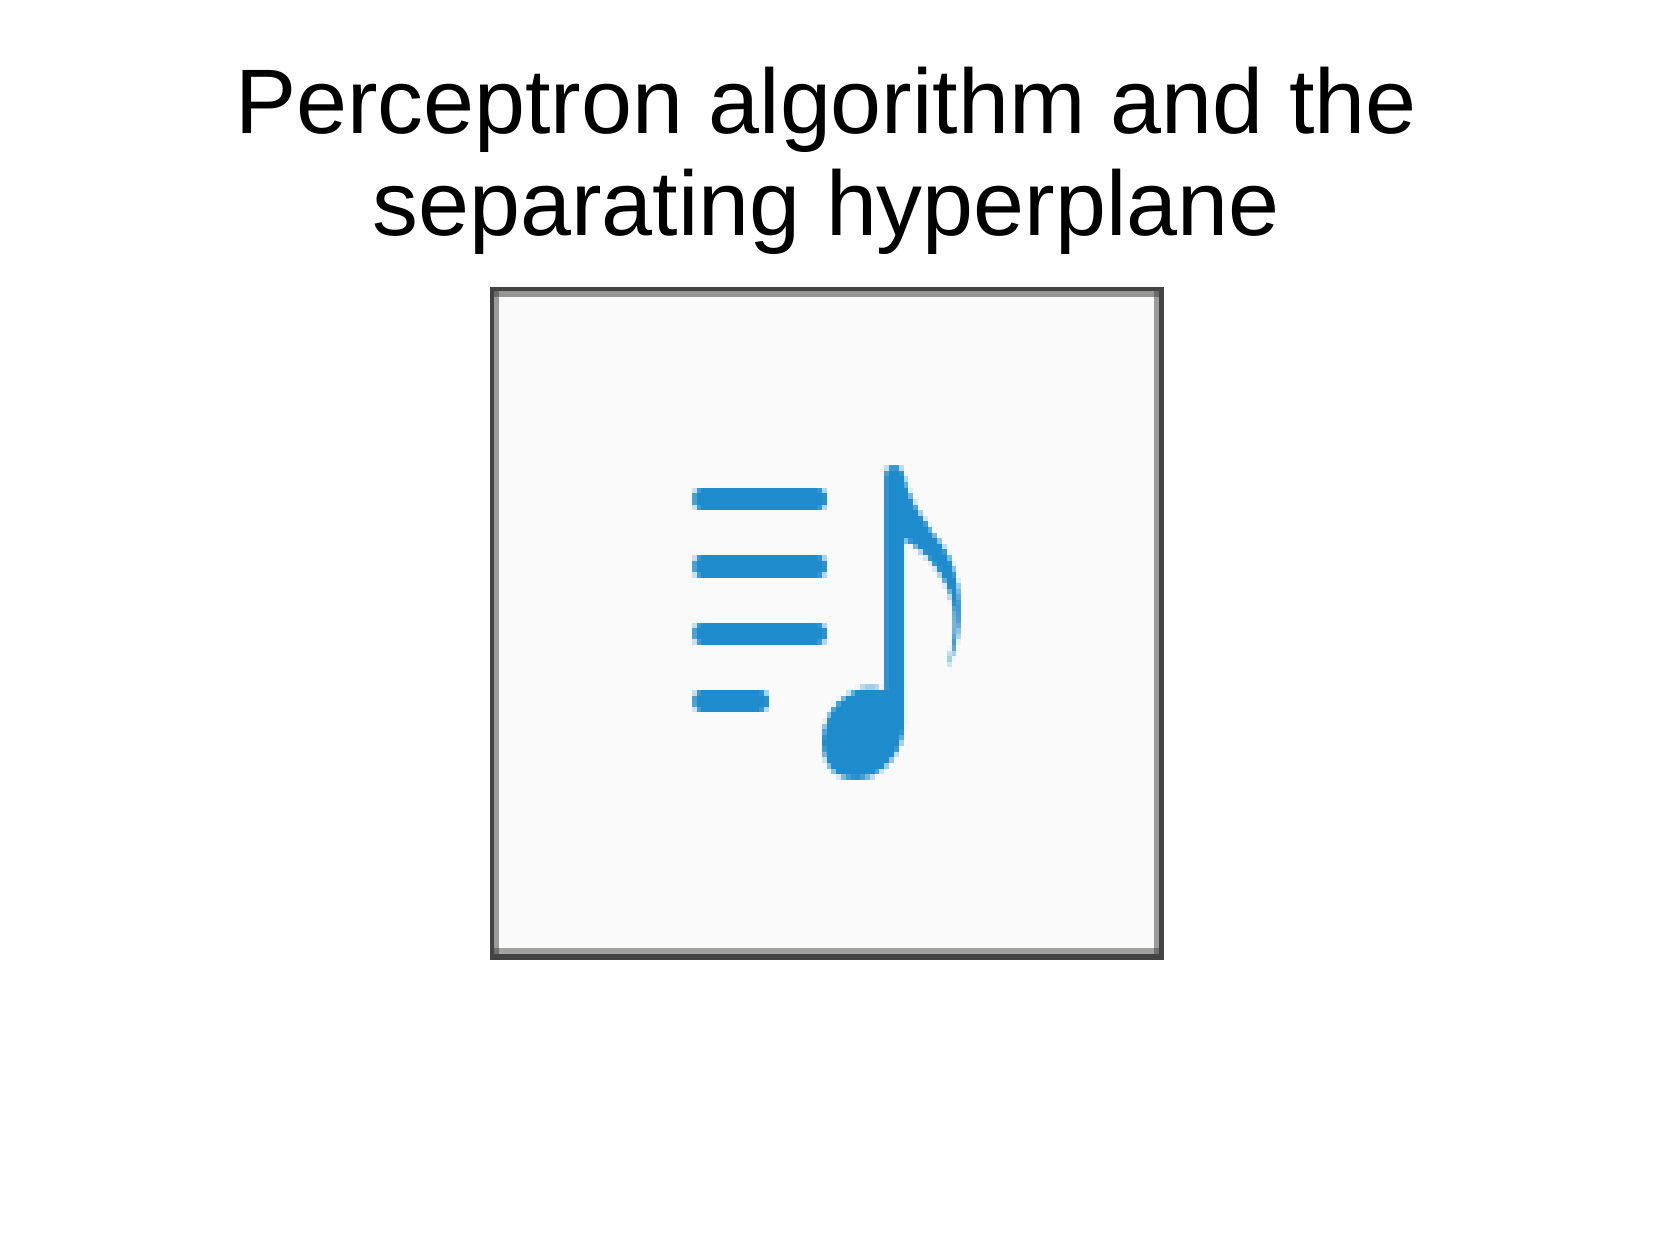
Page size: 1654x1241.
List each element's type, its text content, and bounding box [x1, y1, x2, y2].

text_box [489, 285, 1165, 961]
title Perceptron algorithm and the separating hyperplane [82, 49, 1571, 257]
